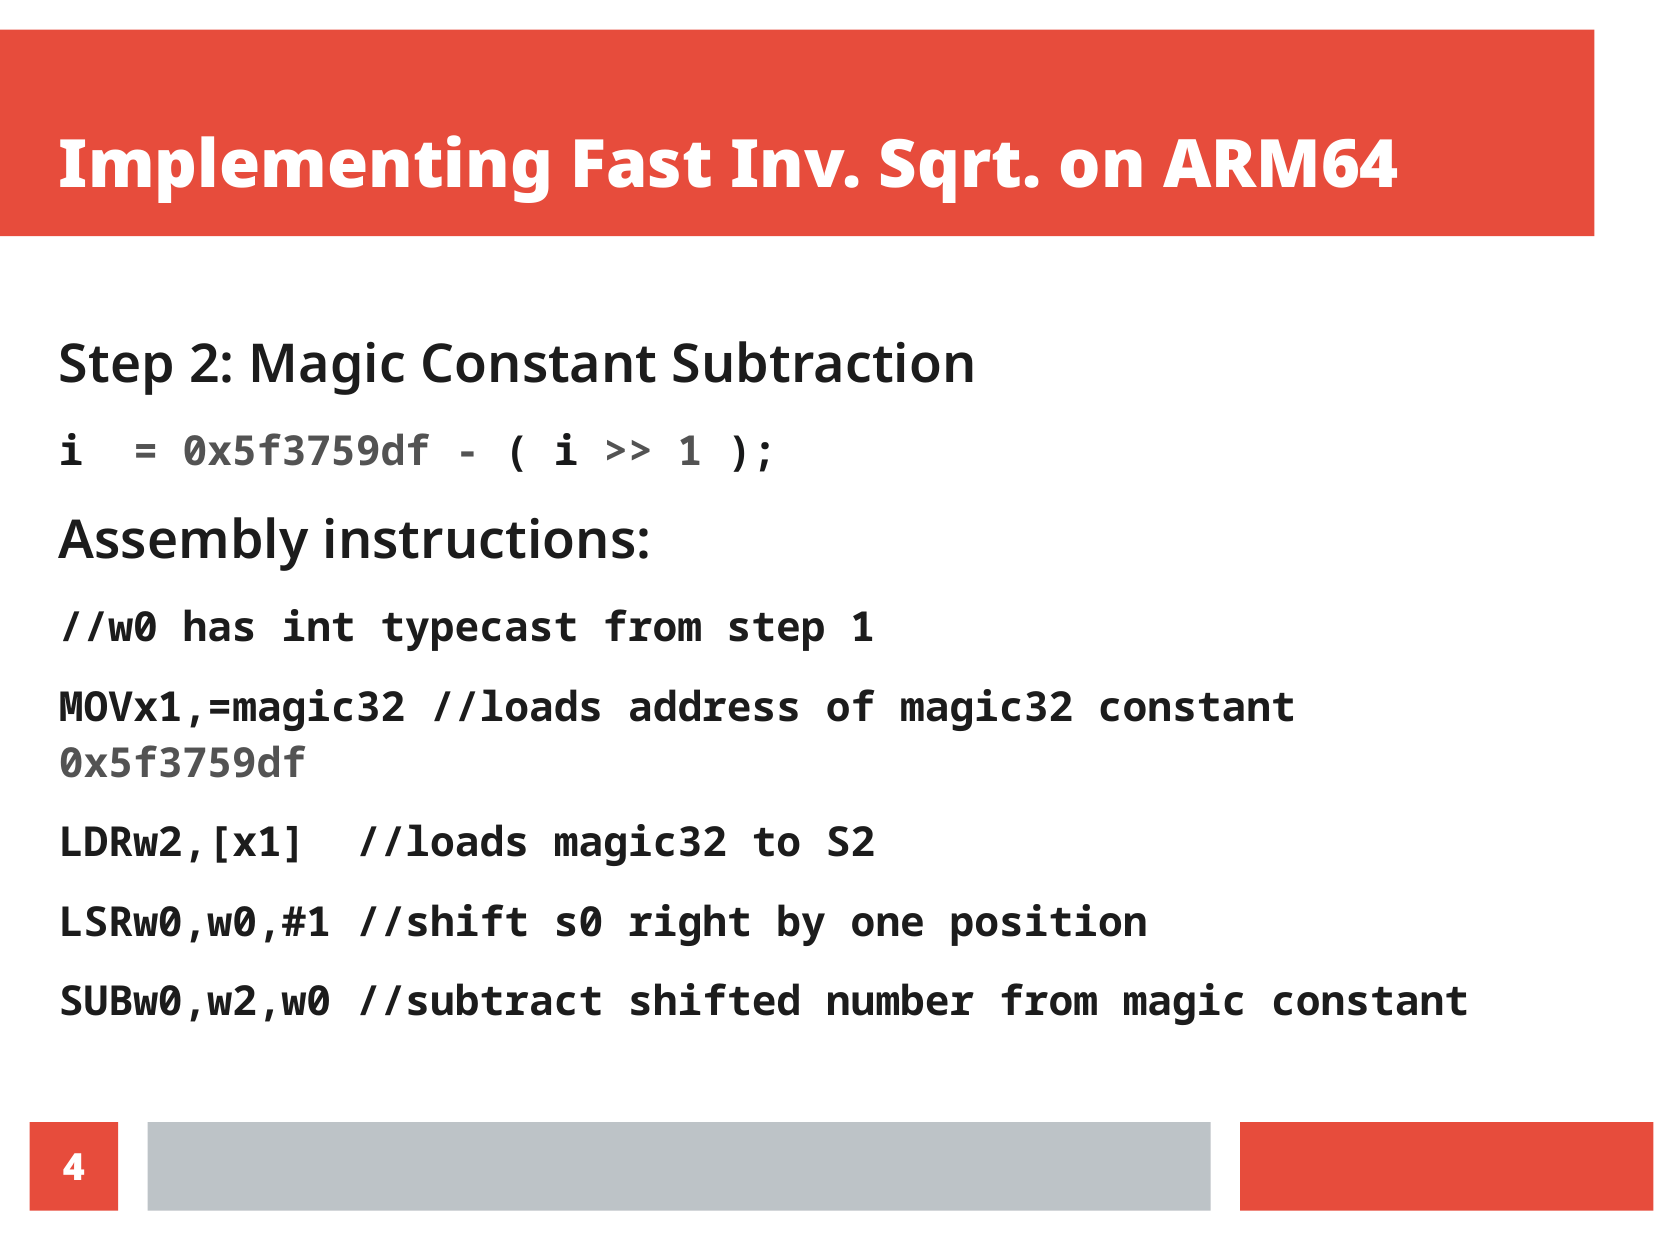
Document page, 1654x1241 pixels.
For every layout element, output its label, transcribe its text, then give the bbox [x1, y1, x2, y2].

title Implementing Fast Inv. Sqrt. on ARM64 [59, 59, 1595, 207]
list Step 2: Magic Constant Subtraction i = 0x5f3759df - ( i >> 1 ); Assembly instructions: //w0 has int typecast from step 1 MOV x1,=magic32 //loads address of magic32 constant 0x5f3759df LDR w2,[x1] //loads magic32 to S2 LSR w0,w0,#1 //shift s0 right by one position SUB w0,w2,w0 //subtract shifted number from magic constant [59, 324, 1565, 1093]
